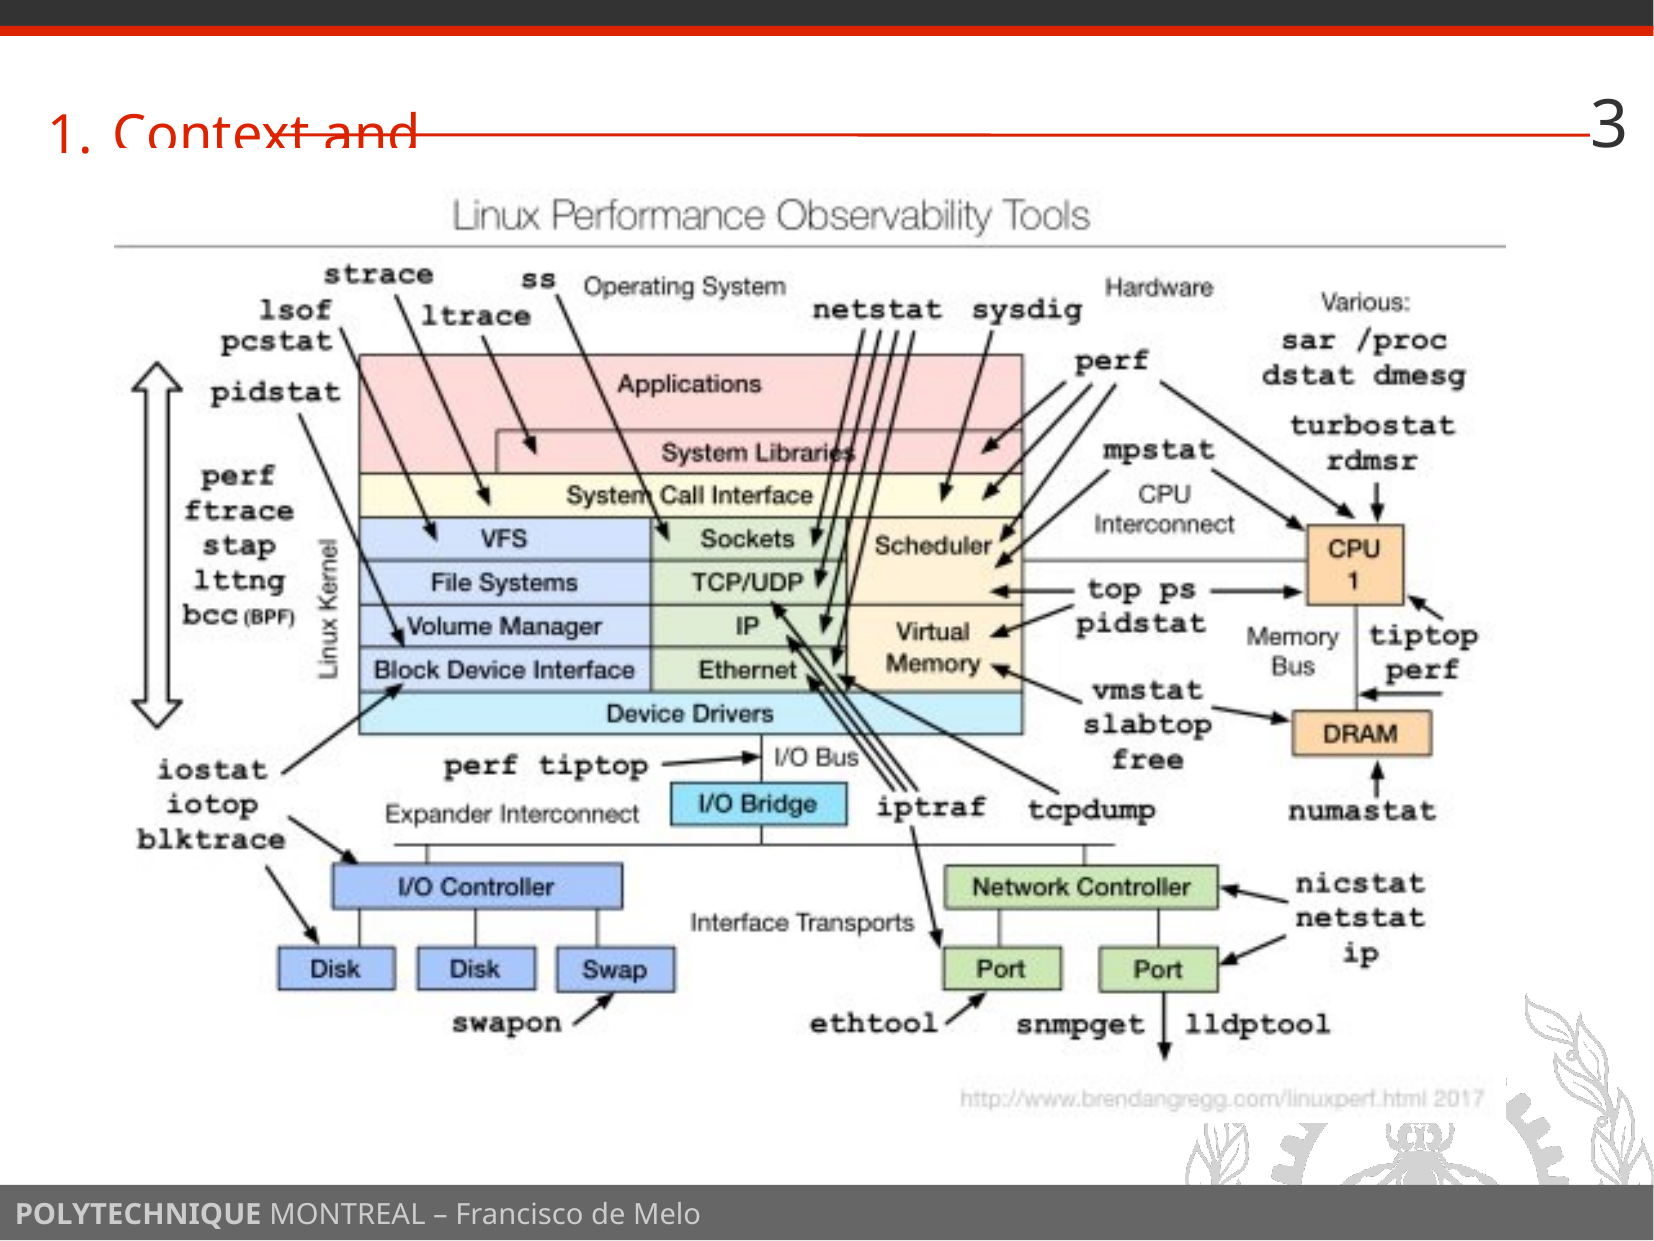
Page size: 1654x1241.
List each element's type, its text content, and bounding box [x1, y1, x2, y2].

picture [114, 148, 1654, 1184]
text_box Context and Motivation 2 [22, 59, 700, 247]
text_box [0, 0, 1654, 36]
text_box POLYTECHNIQUE MONTREAL – Francisco de Melo [0, 1184, 1654, 1241]
text_box 3 [1589, 30, 1654, 173]
